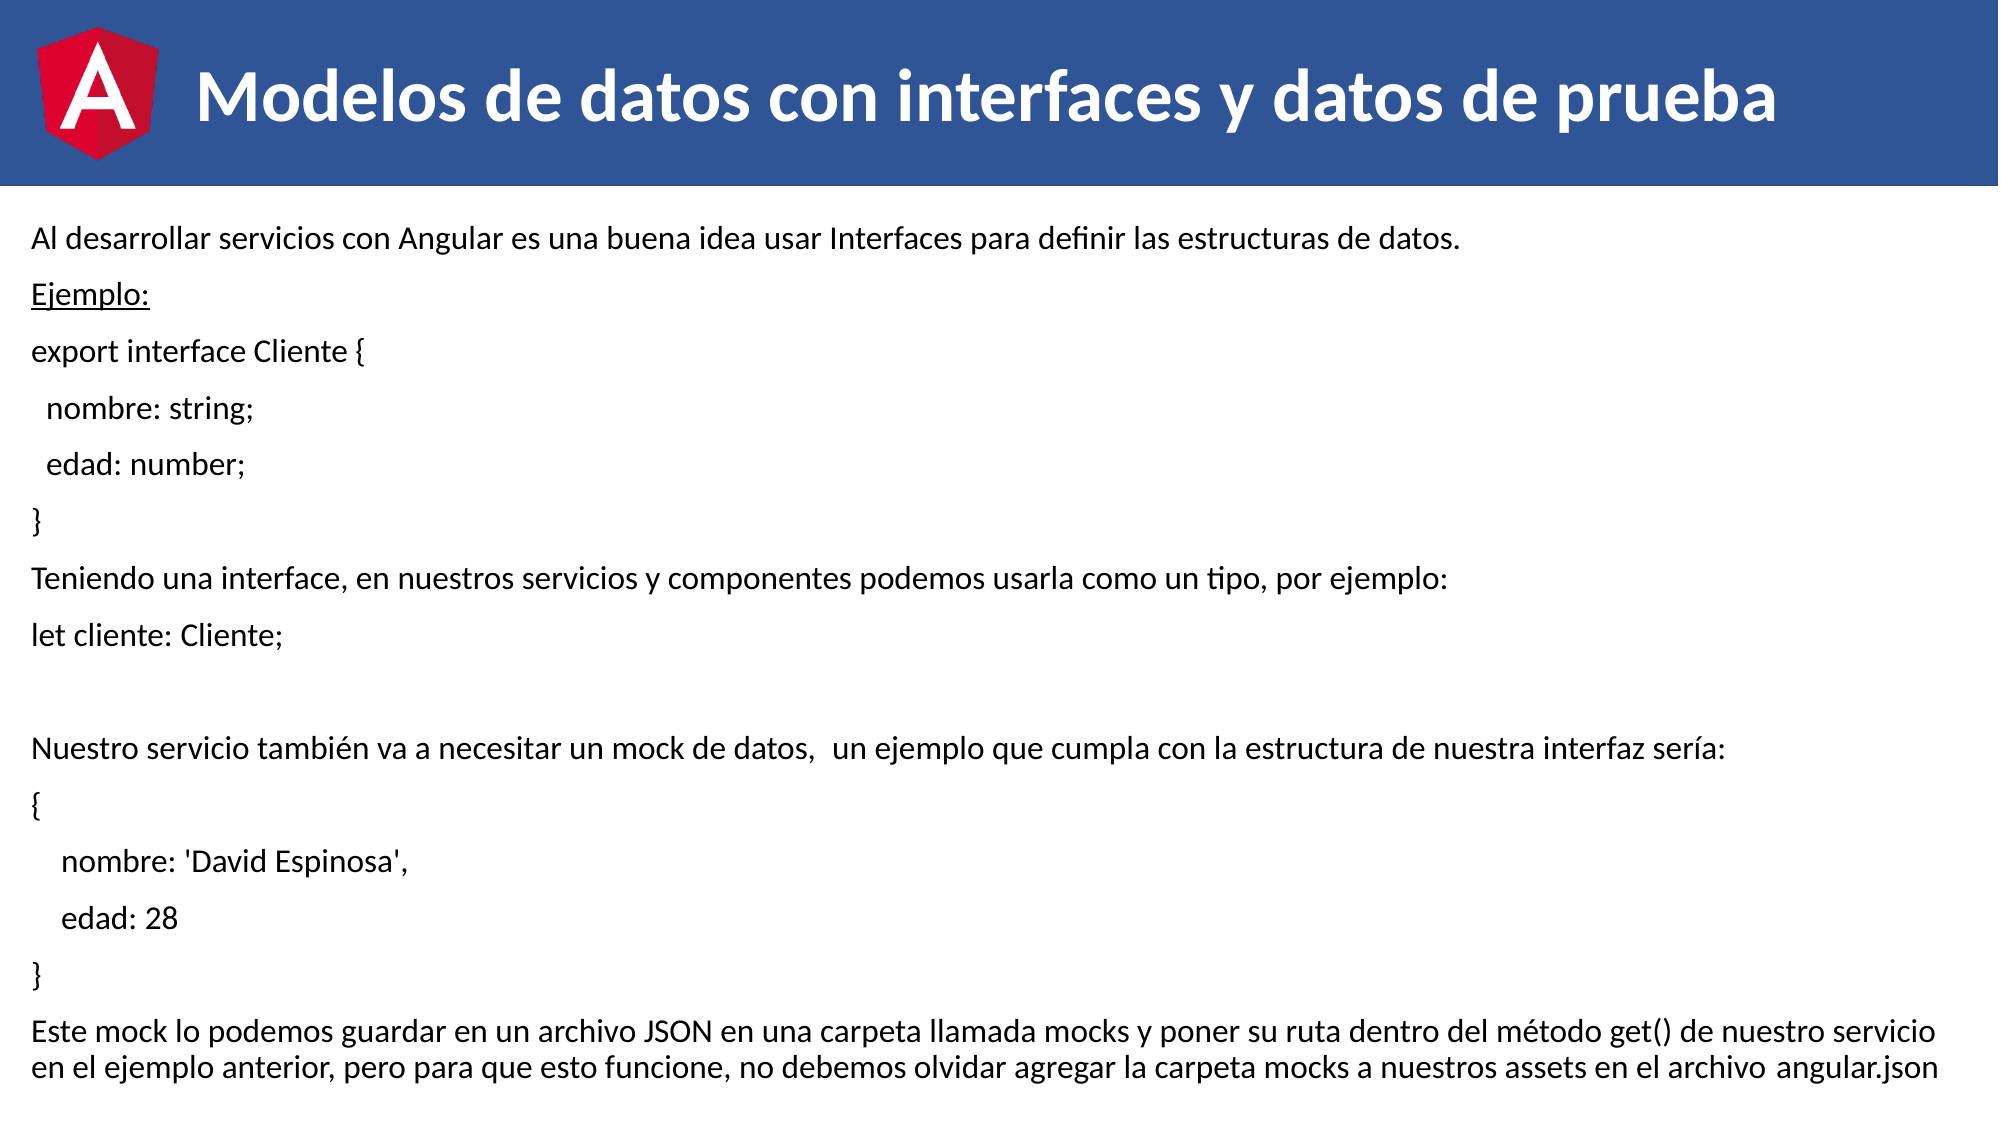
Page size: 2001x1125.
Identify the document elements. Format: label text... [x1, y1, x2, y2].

text_box Modelos de datos con interfaces y datos de prueba [180, 38, 1971, 145]
picture [16, 6, 179, 173]
subtitle Al desarrollar servicios con Angular es una buena idea usar Interfaces para definir las estructuras de datos. Ejemplo: export interface Cliente { nombre: string; edad: number; } Teniendo una interface, en nuestros servicios y componentes podemos usarla como un tipo, por ejemplo: let cliente: Cliente; Nuestro servicio también va a necesitar un mock de datos, un ejemplo que cumpla con la estructura de nuestra interfaz sería: { nombre: 'David Espinosa', edad: 28 } Este mock lo podemos guardar en un archivo JSON en una carpeta llamada mocks y poner su ruta dentro del método get() de nuestro servicio en el ejemplo anterior, pero para que esto funcione, no debemos olvidar agregar la carpeta mocks a nuestros assets en el archivo angular.json [15, 212, 1970, 1119]
text_box [0, 0, 1997, 185]
